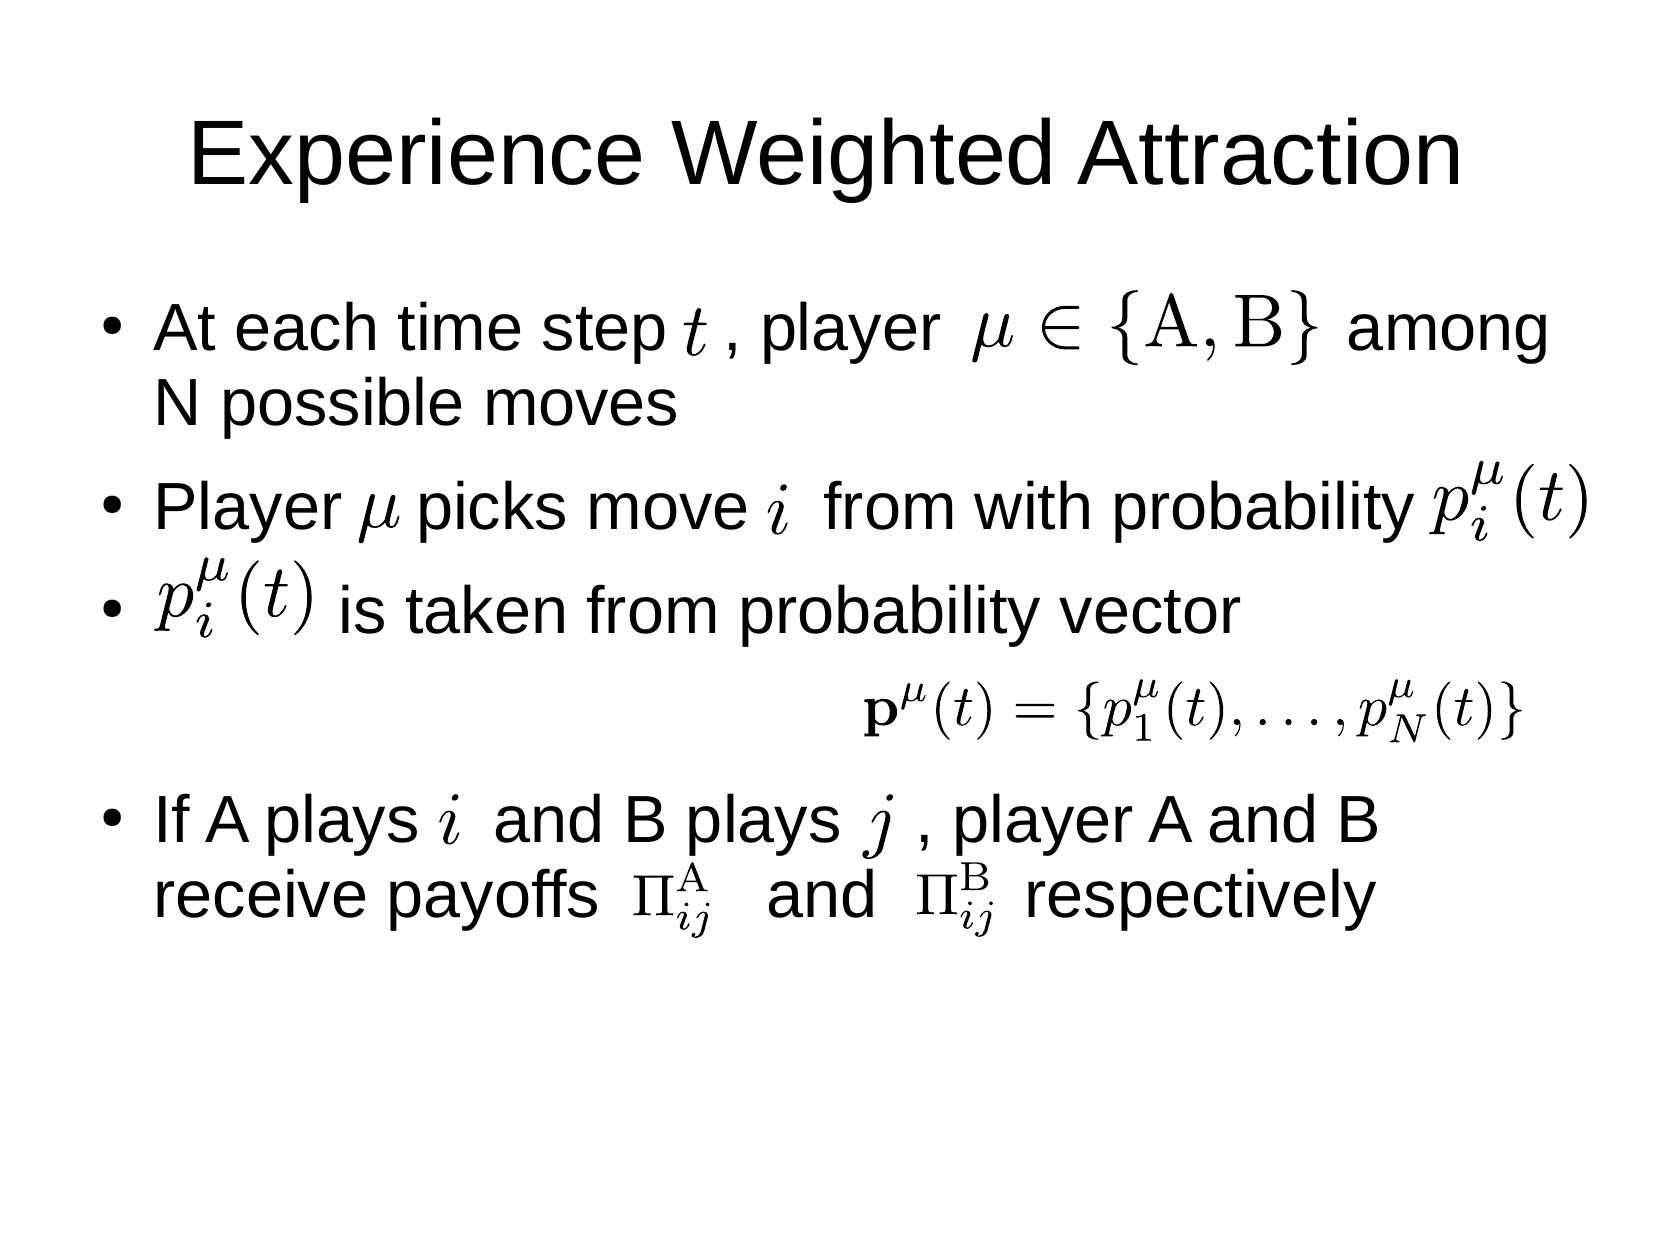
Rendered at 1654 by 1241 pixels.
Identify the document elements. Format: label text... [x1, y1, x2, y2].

text_box [862, 794, 899, 860]
text_box [356, 493, 402, 544]
text_box [862, 679, 1526, 743]
list At each time step , player among N possible moves Player picks move from with probability is taken from probability vector If A plays and B plays , player A and B receive payoffs and respectively [82, 290, 1571, 1010]
text_box [970, 290, 1323, 366]
text_box [154, 557, 319, 638]
text_box [681, 308, 709, 356]
text_box [437, 794, 463, 850]
text_box [765, 484, 792, 535]
text_box [915, 862, 997, 937]
text_box [631, 862, 714, 938]
title Experience Weighted Attraction [82, 49, 1571, 257]
text_box [1429, 460, 1594, 542]
